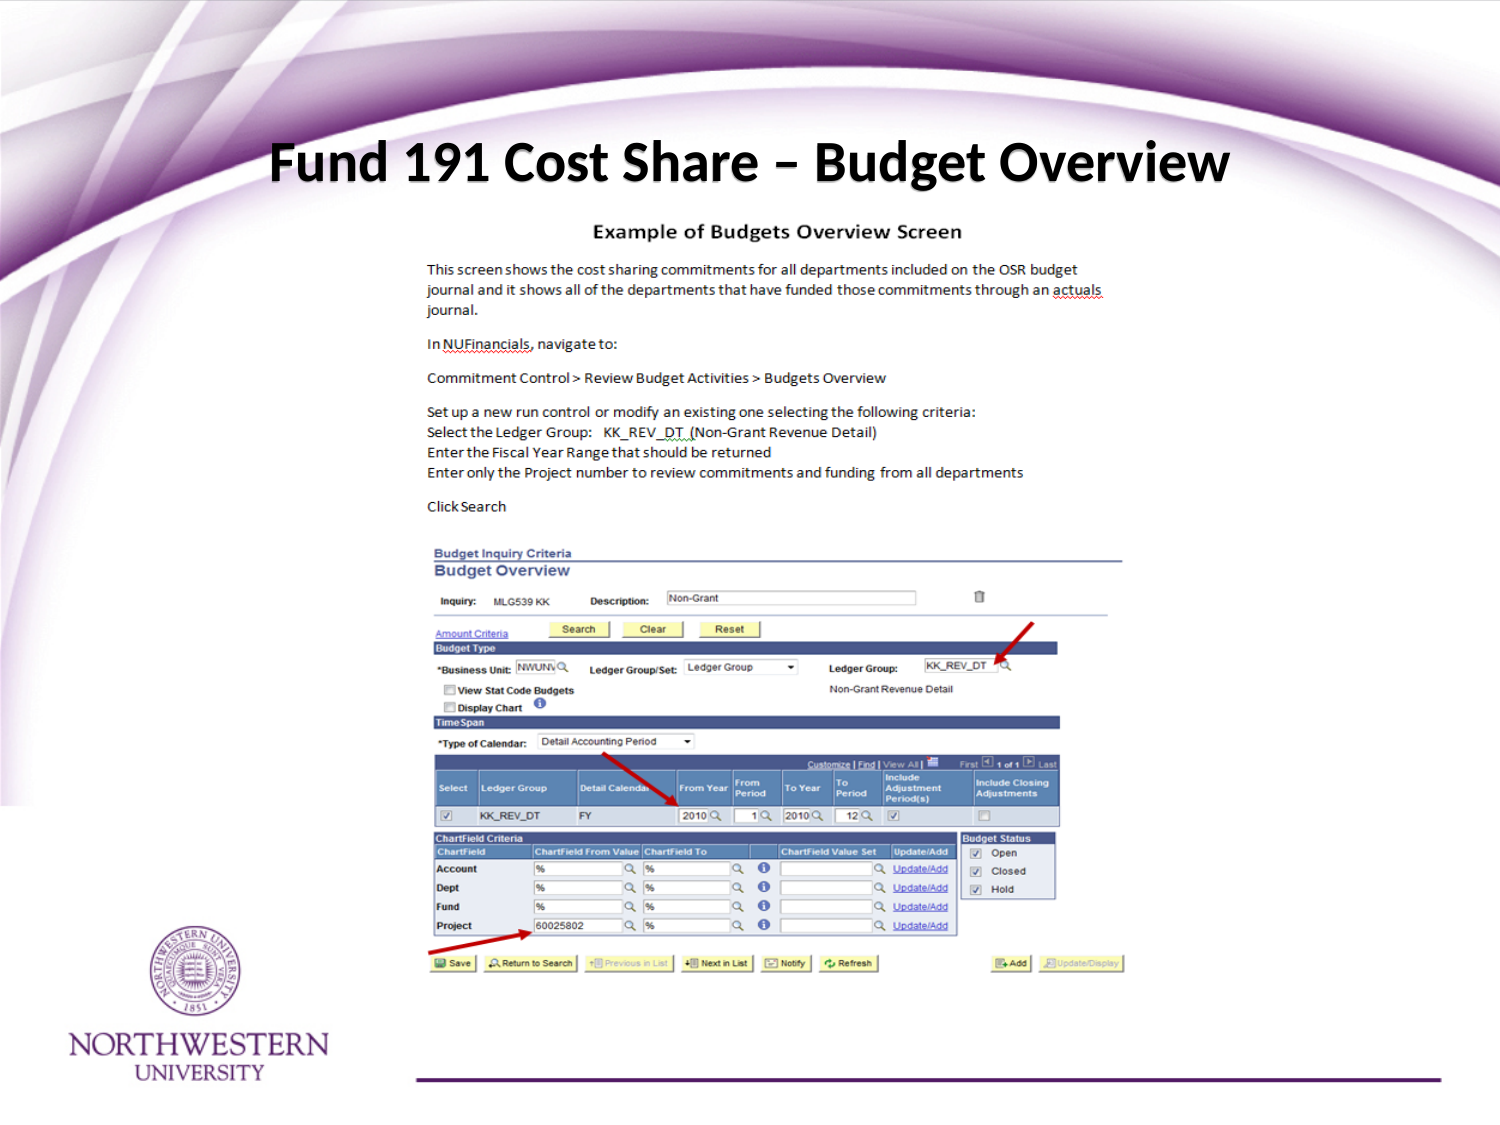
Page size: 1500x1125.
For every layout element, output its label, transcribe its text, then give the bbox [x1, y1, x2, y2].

picture [414, 214, 1132, 994]
title Fund 191 Cost Share – Budget Overview [75, 101, 1426, 215]
